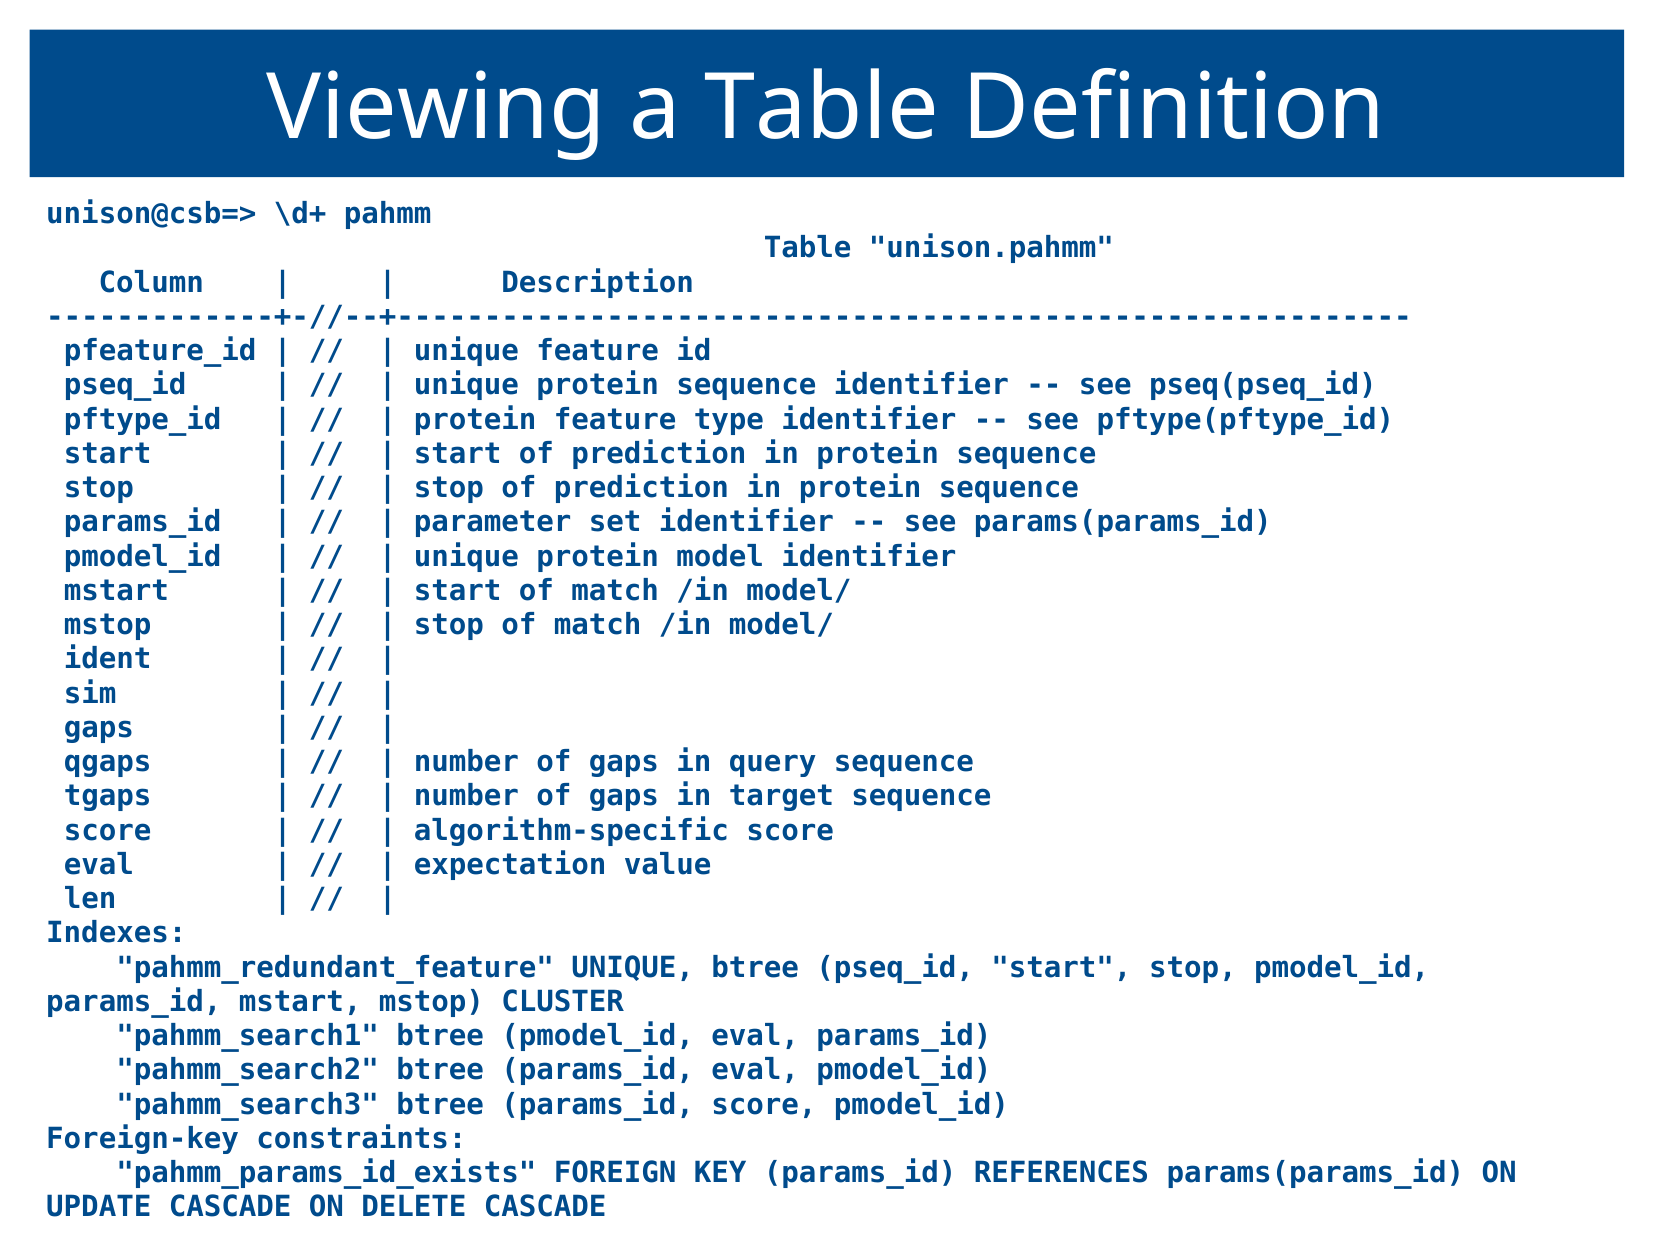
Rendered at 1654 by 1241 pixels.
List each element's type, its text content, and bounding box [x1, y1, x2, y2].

title Viewing a Table Definition [29, 29, 1625, 178]
text_box unison@csb=> \d+ pahmm Table "unison.pahmm" Column | | Description -------------+-//--+---------------------------------------------------------- pfeature_id | // | unique feature id pseq_id | // | unique protein sequence identifier -- see pseq(pseq_id) pftype_id | // | protein feature type identifier -- see pftype(pftype_id) start | // | start of prediction in protein sequence stop | // | stop of prediction in protein sequence params_id | // | parameter set identifier -- see params(params_id) pmodel_id | // | unique protein model identifier mstart | // | start of match /in model/ mstop | // | stop of match /in model/ ident | // | sim | // | gaps | // | qgaps | // | number of gaps in query sequence tgaps | // | number of gaps in target sequence score | // | algorithm-specific score eval | // | expectation value len | // | Indexes: "pahmm_redundant_feature" UNIQUE, btree (pseq_id, "start", stop, pmodel_id, params_id, mstart, mstop) CLUSTER "pahmm_search1" btree (pmodel_id, eval, params_id) "pahmm_search2" btree (params_id, eval, pmodel_id) "pahmm_search3" btree (params_id, score, pmodel_id) Foreign-key constraints: "pahmm_params_id_exists" FOREIGN KEY (params_id) REFERENCES params(params_id) ON UPDATE CASCADE ON DELETE CASCADE [31, 188, 1625, 1218]
